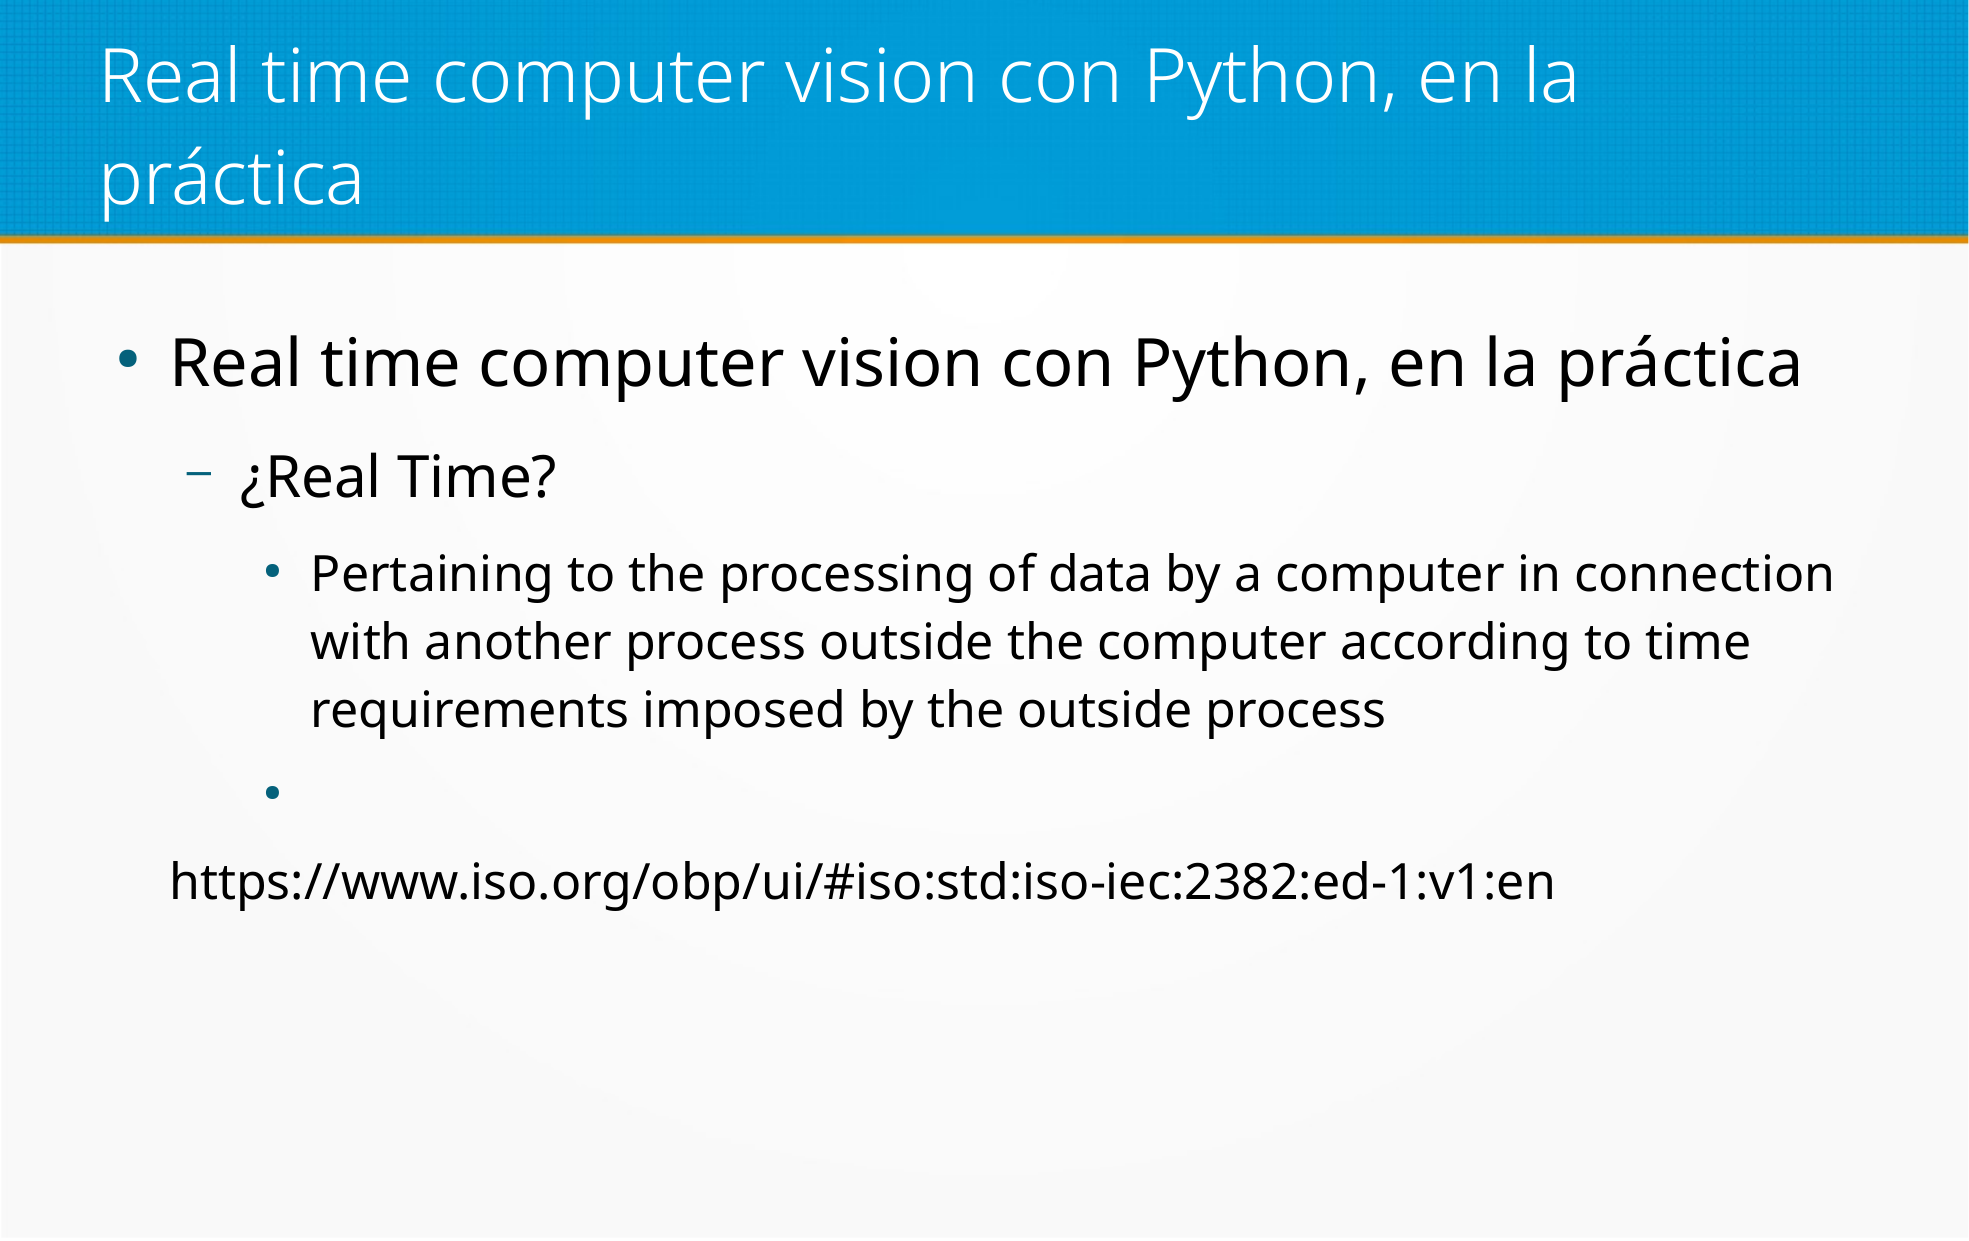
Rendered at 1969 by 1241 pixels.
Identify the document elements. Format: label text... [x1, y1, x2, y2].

title Real time computer vision con Python, en la práctica [98, 19, 1870, 227]
picture [0, 233, 1969, 1241]
list Real time computer vision con Python, en la práctica ¿Real Time? Pertaining to the processing of data by a computer in connection with another process outside the computer according to time requirements imposed by the outside process https://www.iso.org/obp/ui/#iso:std:iso-iec:2382:ed-1:v1:en [98, 315, 1861, 1081]
